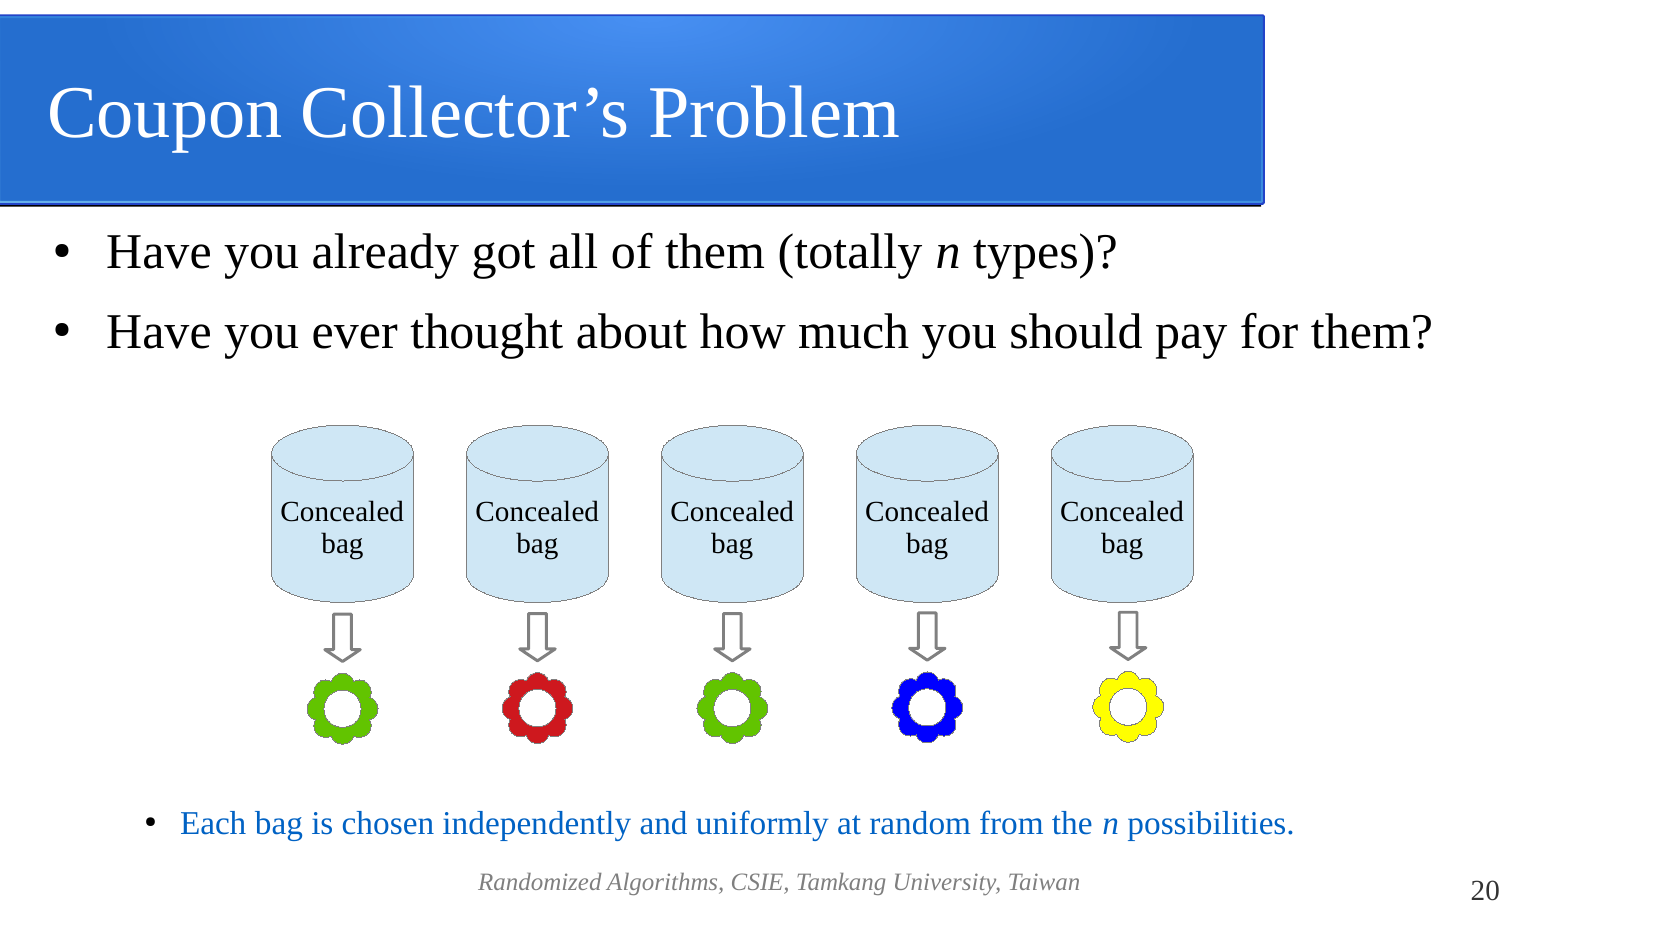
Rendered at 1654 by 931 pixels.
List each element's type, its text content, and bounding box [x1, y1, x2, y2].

text_box [324, 614, 361, 662]
list Have you already got all of them (totally n types)? Have you ever thought about how much you should pay for them? [35, 224, 1524, 764]
text_box [696, 672, 768, 744]
text_box [519, 613, 556, 661]
text_box [909, 612, 946, 661]
text_box Concealed bag [1051, 425, 1194, 603]
text_box [714, 613, 751, 661]
text_box Each bag is chosen independently and uniformly at random from the n possibilities. [129, 797, 1430, 887]
text_box Concealed bag [466, 425, 609, 603]
text_box Concealed bag [661, 425, 804, 603]
text_box [307, 673, 379, 745]
title Coupon Collector’s Problem [47, 35, 1199, 189]
text_box [1110, 612, 1146, 660]
text_box Concealed bag [271, 425, 414, 603]
text_box [502, 672, 573, 744]
text_box [1092, 671, 1164, 743]
text_box [891, 671, 963, 743]
text_box Concealed bag [856, 425, 999, 603]
